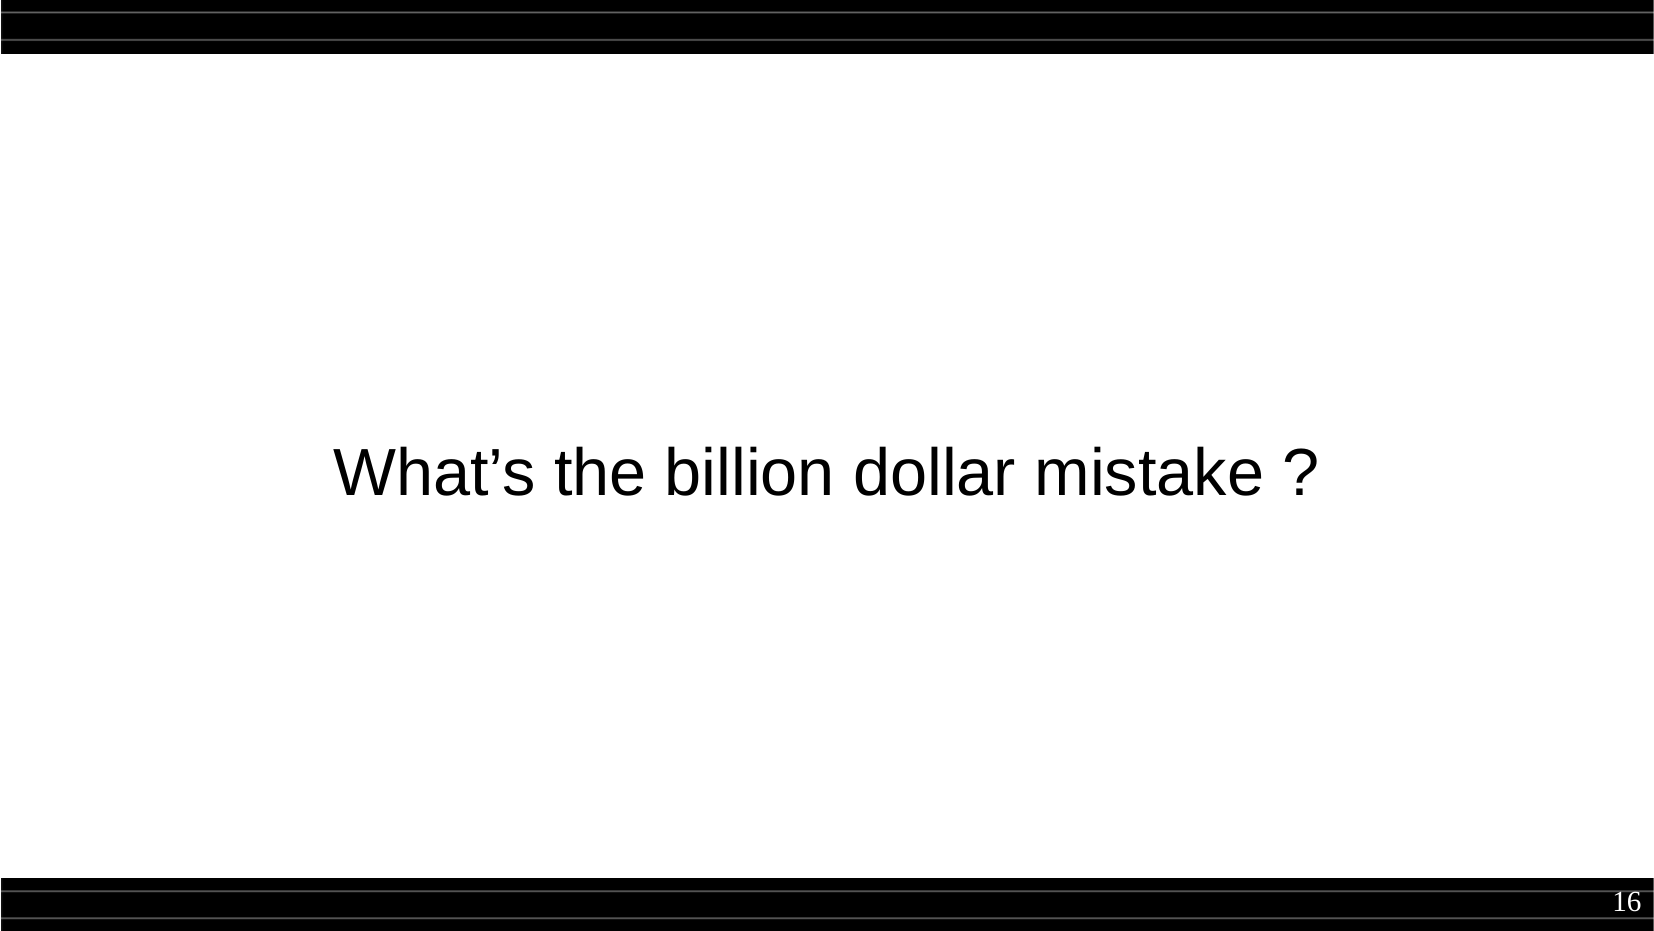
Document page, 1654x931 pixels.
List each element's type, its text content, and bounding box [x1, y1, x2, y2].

subtitle What’s the billion dollar mistake ? [82, 90, 1571, 856]
picture [1, 878, 1654, 931]
picture [1, 0, 1654, 54]
